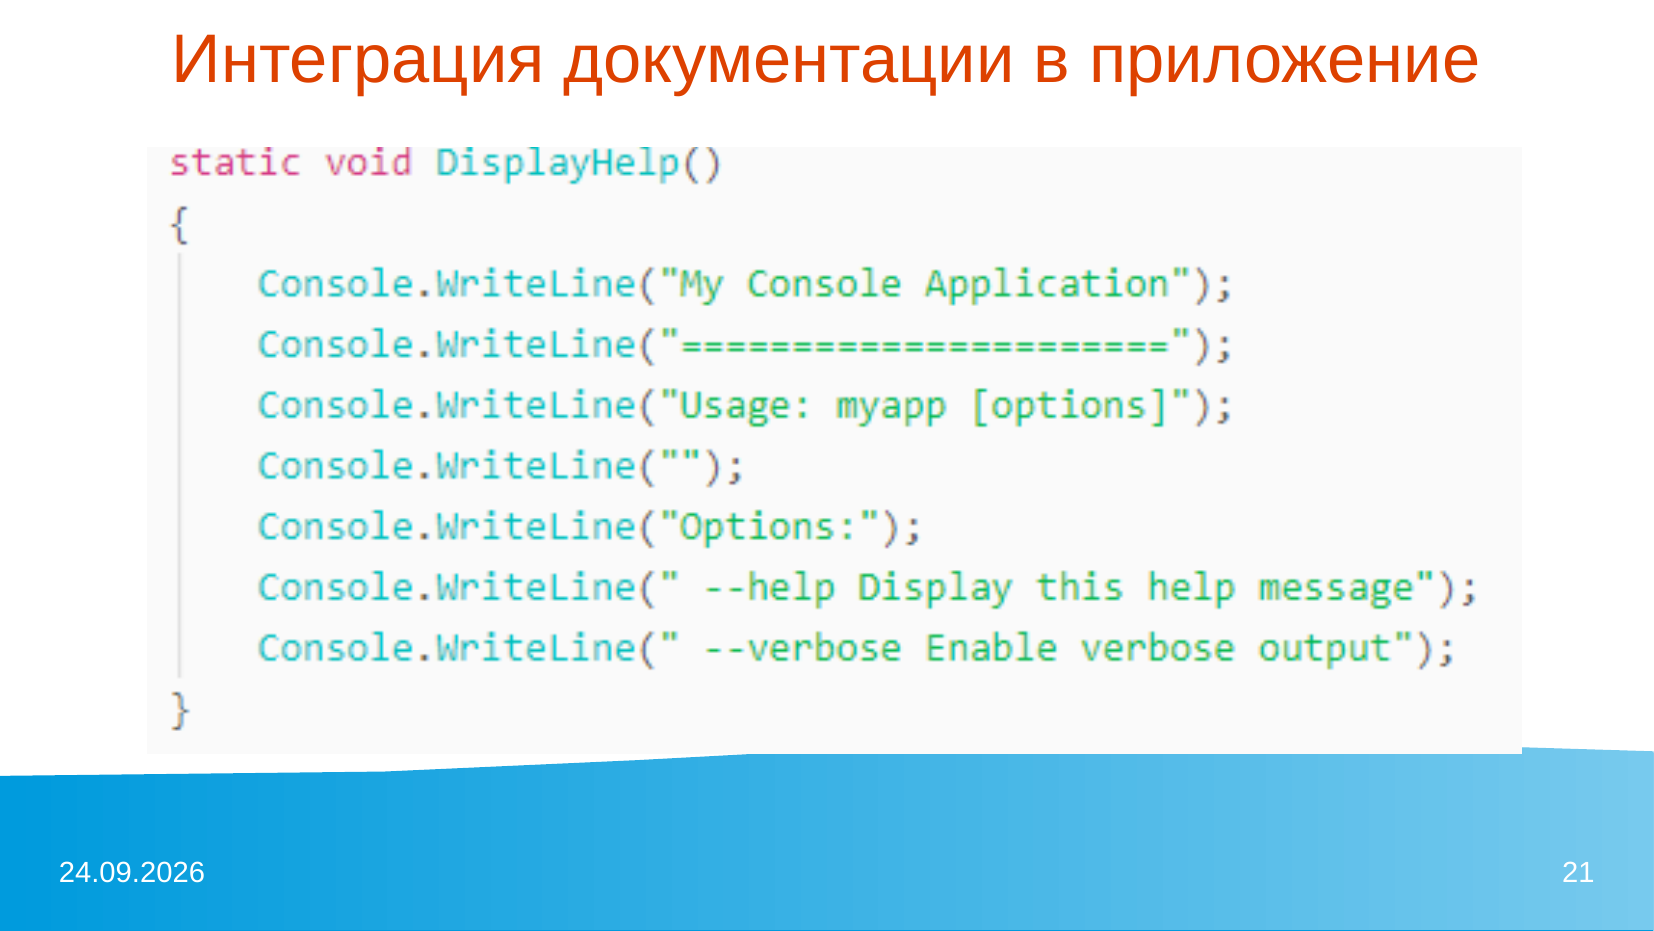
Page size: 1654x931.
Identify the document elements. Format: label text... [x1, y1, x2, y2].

title Интеграция документации в приложение [88, 0, 1565, 148]
picture [147, 147, 1522, 754]
